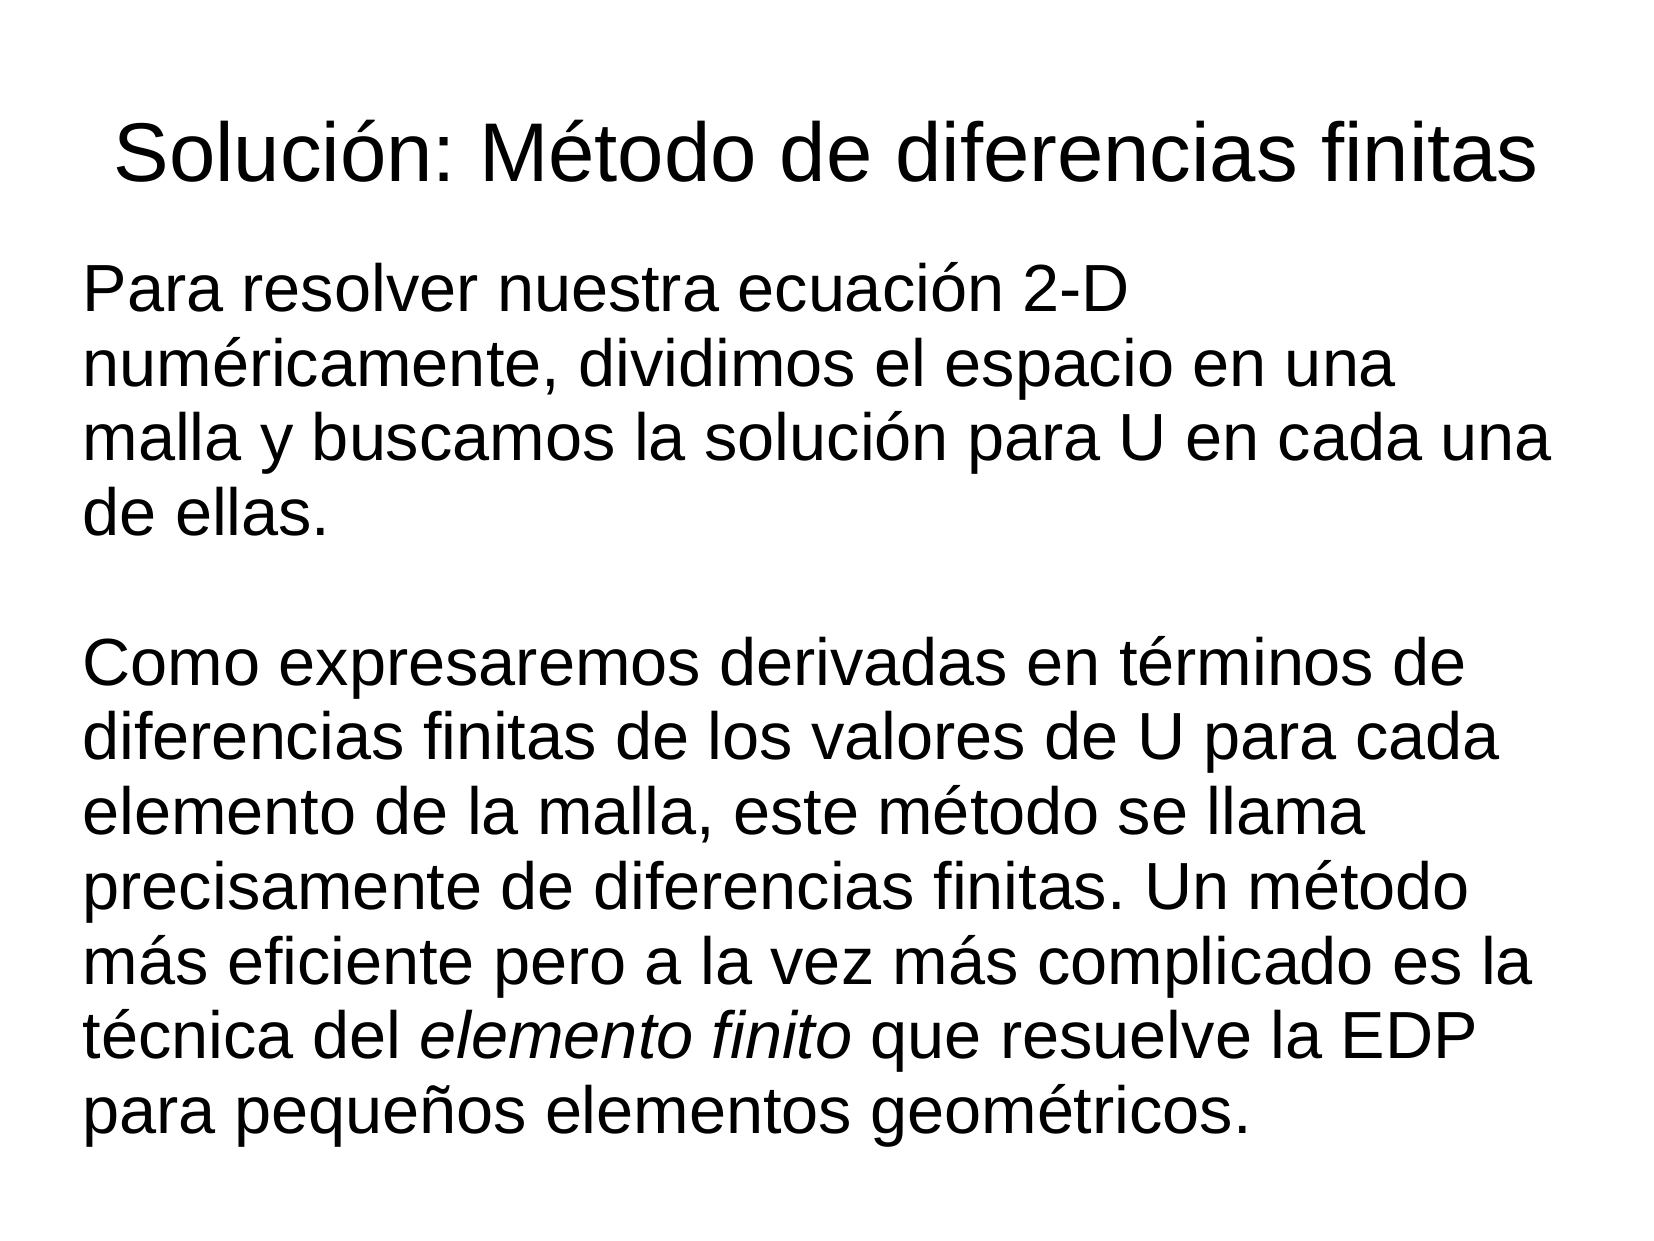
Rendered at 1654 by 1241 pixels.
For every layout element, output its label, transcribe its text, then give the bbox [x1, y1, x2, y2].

title Solución: Método de diferencias finitas [82, 56, 1571, 250]
subtitle Para resolver nuestra ecuación 2-D numéricamente, dividimos el espacio en una malla y buscamos la solución para U en cada una de ellas. Como expresaremos derivadas en términos de diferencias finitas de los valores de U para cada elemento de la malla, este método se llama precisamente de diferencias finitas. Un método más eficiente pero a la vez más complicado es la técnica del elemento finito que resuelve la EDP para pequeños elementos geométricos. [82, 250, 1571, 1149]
